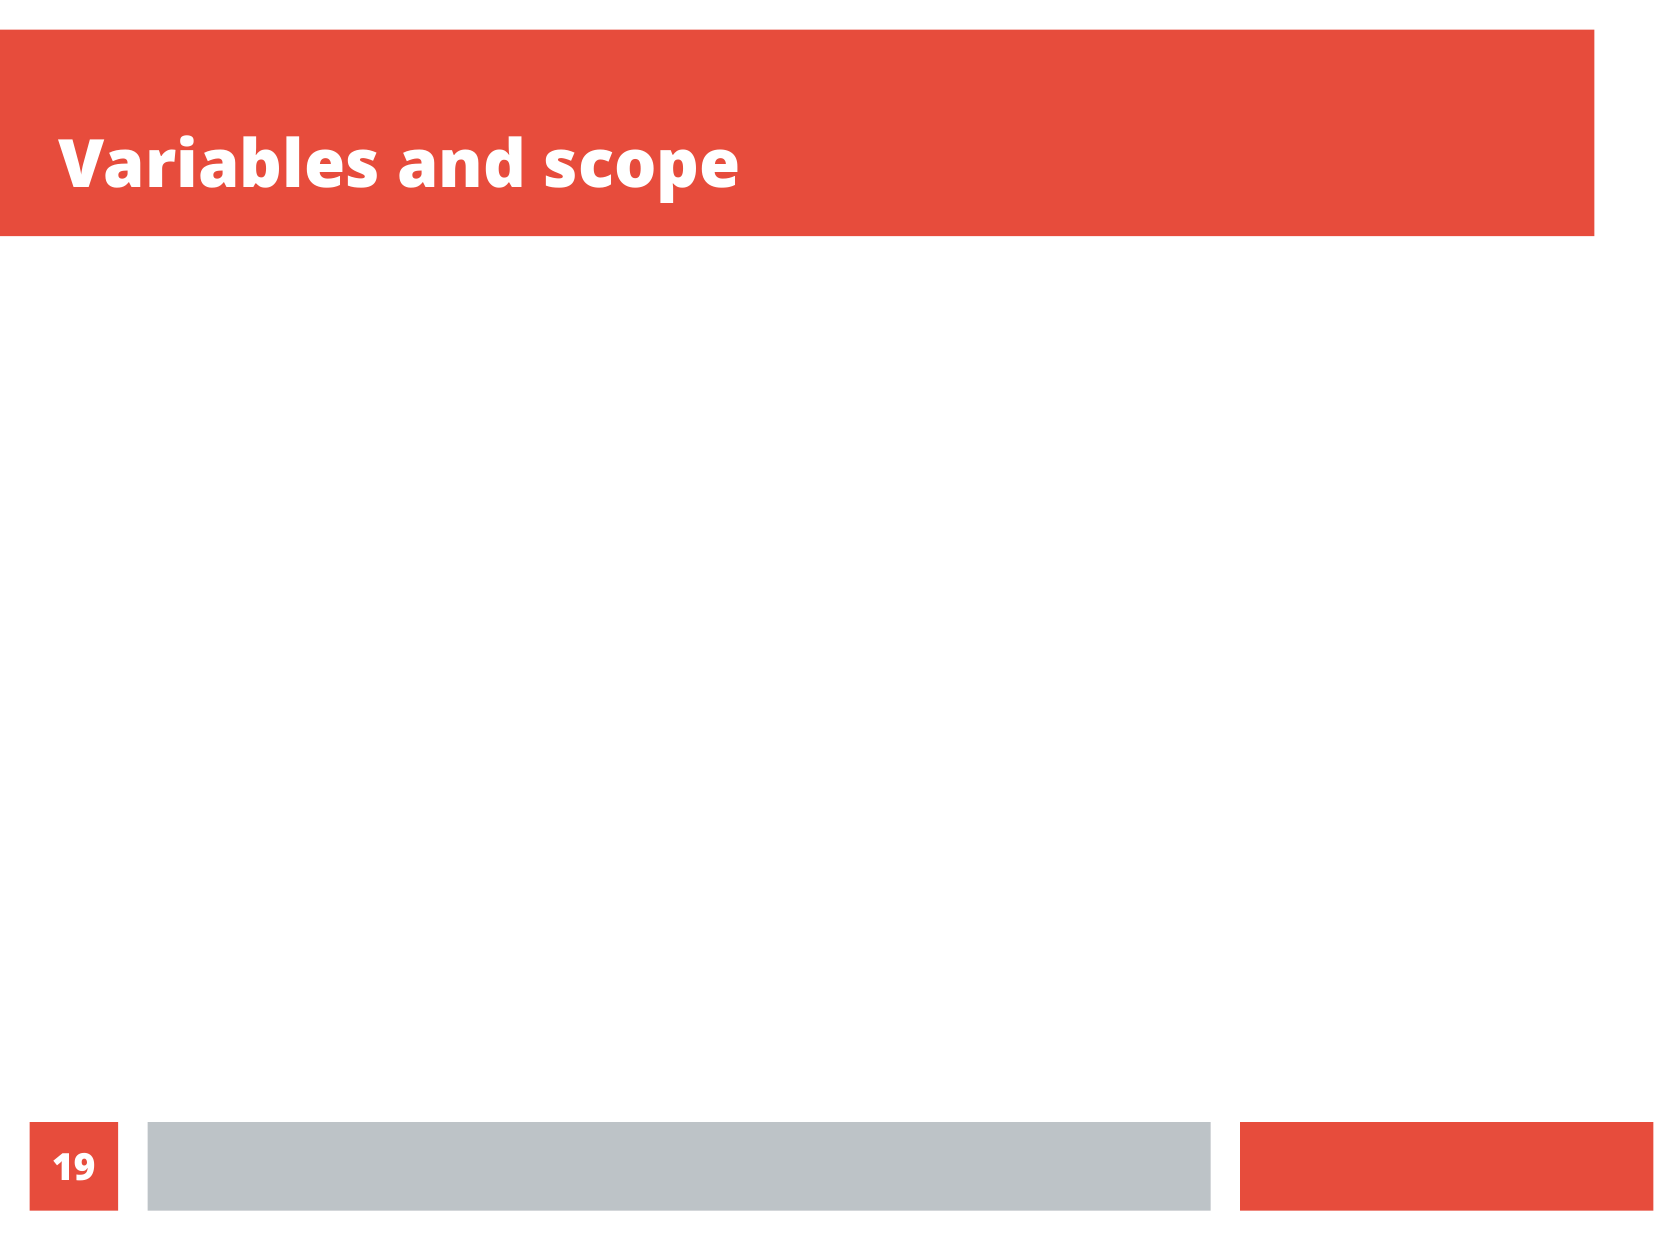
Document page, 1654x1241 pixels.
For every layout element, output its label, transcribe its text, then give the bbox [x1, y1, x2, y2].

title Variables and scope [59, 59, 1595, 207]
